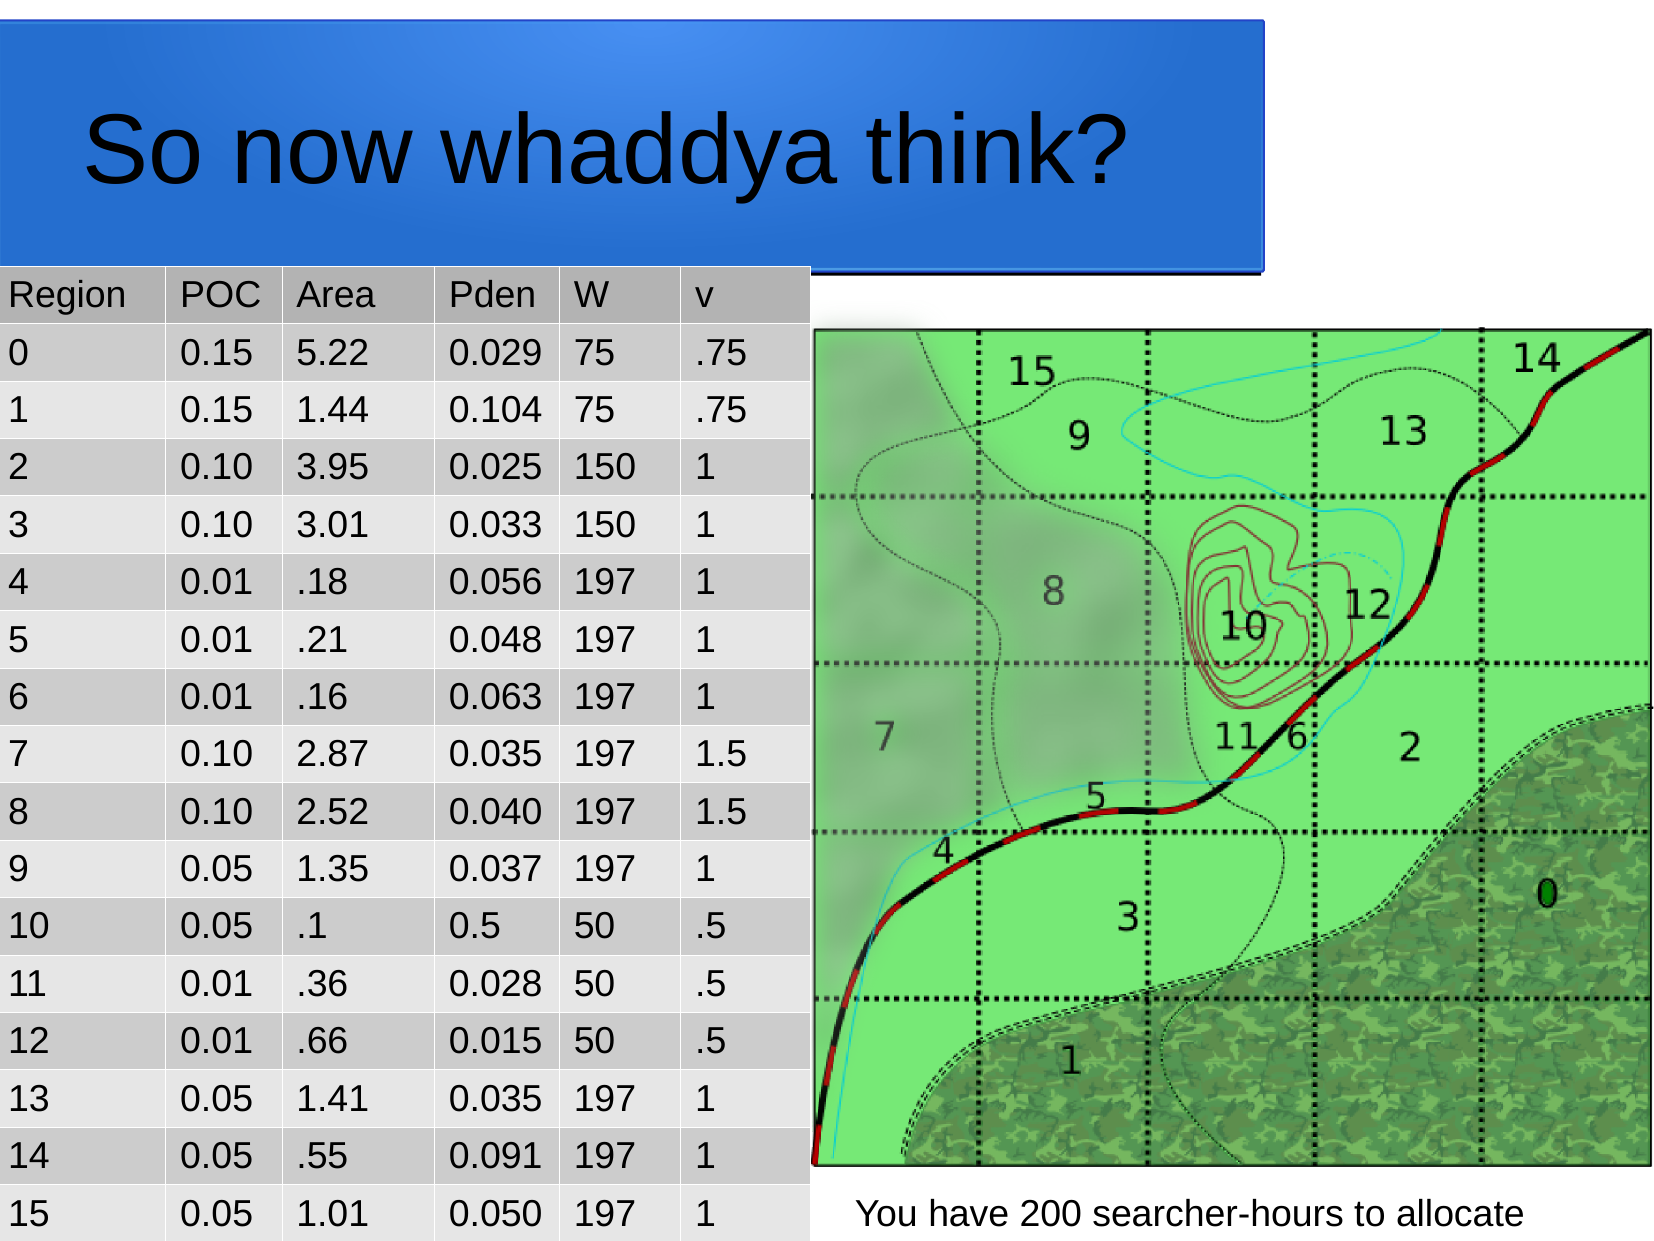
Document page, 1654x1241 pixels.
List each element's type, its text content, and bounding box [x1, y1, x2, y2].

table_cell 0.015 [435, 1013, 559, 1069]
table_cell 12 [0, 1013, 165, 1069]
table_cell 0.028 [435, 956, 559, 1012]
table_cell 0.048 [435, 611, 559, 668]
table_cell 0.033 [435, 496, 559, 553]
table_cell 0.5 [435, 898, 559, 955]
table_cell 0.15 [166, 324, 282, 381]
table_cell 75 [560, 324, 680, 381]
table_cell 197 [560, 1070, 680, 1127]
table_cell 0.01 [166, 669, 282, 725]
table_cell 1 [681, 554, 810, 610]
table_cell 197 [560, 1128, 680, 1184]
text_box You have 200 searcher-hours to allocate [840, 1185, 1540, 1241]
table_cell .1 [283, 898, 434, 955]
table_cell 14 [0, 1128, 165, 1184]
table_cell .36 [283, 956, 434, 1012]
table_cell 197 [560, 783, 680, 840]
table_cell 75 [560, 382, 680, 438]
table_cell 1 [681, 611, 810, 668]
table_cell 197 [560, 611, 680, 668]
table_cell 13 [0, 1070, 165, 1127]
table_cell 197 [560, 841, 680, 897]
table_cell 0.10 [166, 496, 282, 553]
table_cell 0.050 [435, 1185, 559, 1241]
table_cell .18 [283, 554, 434, 610]
table_cell 0.056 [435, 554, 559, 610]
picture [811, 300, 1654, 1170]
table_cell 6 [0, 669, 165, 725]
table_cell 1.5 [681, 783, 810, 840]
table_cell 10 [0, 898, 165, 955]
table_cell 0.029 [435, 324, 559, 381]
table_cell 50 [560, 956, 680, 1012]
table_cell 1 [681, 841, 810, 897]
table_cell 5.22 [283, 324, 434, 381]
table_cell .5 [681, 1013, 810, 1069]
table_cell 0.01 [166, 1013, 282, 1069]
table_cell 0.104 [435, 382, 559, 438]
table_cell 0.063 [435, 669, 559, 725]
table_cell 2 [0, 439, 165, 495]
table_cell 1 [681, 496, 810, 553]
table_cell 3.95 [283, 439, 434, 495]
table_header POC [166, 267, 282, 323]
table_cell 0 [0, 324, 165, 381]
table_header W [560, 267, 680, 323]
table_cell 50 [560, 898, 680, 955]
table_cell 0.05 [166, 898, 282, 955]
table_cell 0.040 [435, 783, 559, 840]
table_cell 197 [560, 669, 680, 725]
table_cell 9 [0, 841, 165, 897]
table_cell 1.44 [283, 382, 434, 438]
table_cell 4 [0, 554, 165, 610]
table_header Region [0, 267, 165, 323]
table_cell .55 [283, 1128, 434, 1184]
table_cell 197 [560, 1185, 680, 1241]
table_cell 0.01 [166, 554, 282, 610]
table_cell 2.52 [283, 783, 434, 840]
table_cell 0.05 [166, 1070, 282, 1127]
table_cell 0.091 [435, 1128, 559, 1184]
table_cell 1 [0, 382, 165, 438]
table_cell .21 [283, 611, 434, 668]
table_cell 0.10 [166, 783, 282, 840]
table_cell 11 [0, 956, 165, 1012]
table_cell 0.05 [166, 1185, 282, 1241]
table_cell 1 [681, 1185, 810, 1241]
table_cell 7 [0, 726, 165, 782]
table_cell 1.5 [681, 726, 810, 782]
table_cell 50 [560, 1013, 680, 1069]
table_cell 3.01 [283, 496, 434, 553]
table_header Area [283, 267, 434, 323]
table_cell 0.05 [166, 1128, 282, 1184]
table_cell 0.035 [435, 726, 559, 782]
table_cell 0.035 [435, 1070, 559, 1127]
table_header Pden [435, 267, 559, 323]
table_cell 0.025 [435, 439, 559, 495]
table_cell 5 [0, 611, 165, 668]
table_cell 0.10 [166, 726, 282, 782]
table_cell 0.01 [166, 611, 282, 668]
table_cell 1 [681, 1128, 810, 1184]
table_cell .5 [681, 898, 810, 955]
table_cell 3 [0, 496, 165, 553]
table_cell 8 [0, 783, 165, 840]
table_cell 15 [0, 1185, 165, 1241]
table_cell .75 [681, 382, 810, 438]
table_cell .75 [681, 324, 810, 381]
table_cell 1.01 [283, 1185, 434, 1241]
table_cell 1.41 [283, 1070, 434, 1127]
table_header v [681, 267, 810, 323]
table_cell 0.037 [435, 841, 559, 897]
table_cell 1.35 [283, 841, 434, 897]
table_cell 150 [560, 439, 680, 495]
table_cell .66 [283, 1013, 434, 1069]
table_cell 197 [560, 726, 680, 782]
table_cell 0.15 [166, 382, 282, 438]
table_cell 0.01 [166, 956, 282, 1012]
title So now whaddya think? [82, 47, 1235, 252]
table_cell 1 [681, 1070, 810, 1127]
table_cell 197 [560, 554, 680, 610]
table_cell 0.05 [166, 841, 282, 897]
table_cell .16 [283, 669, 434, 725]
table_cell 2.87 [283, 726, 434, 782]
table_cell 0.10 [166, 439, 282, 495]
table_cell 150 [560, 496, 680, 553]
table_cell .5 [681, 956, 810, 1012]
table_cell 1 [681, 669, 810, 725]
table_cell 1 [681, 439, 810, 495]
